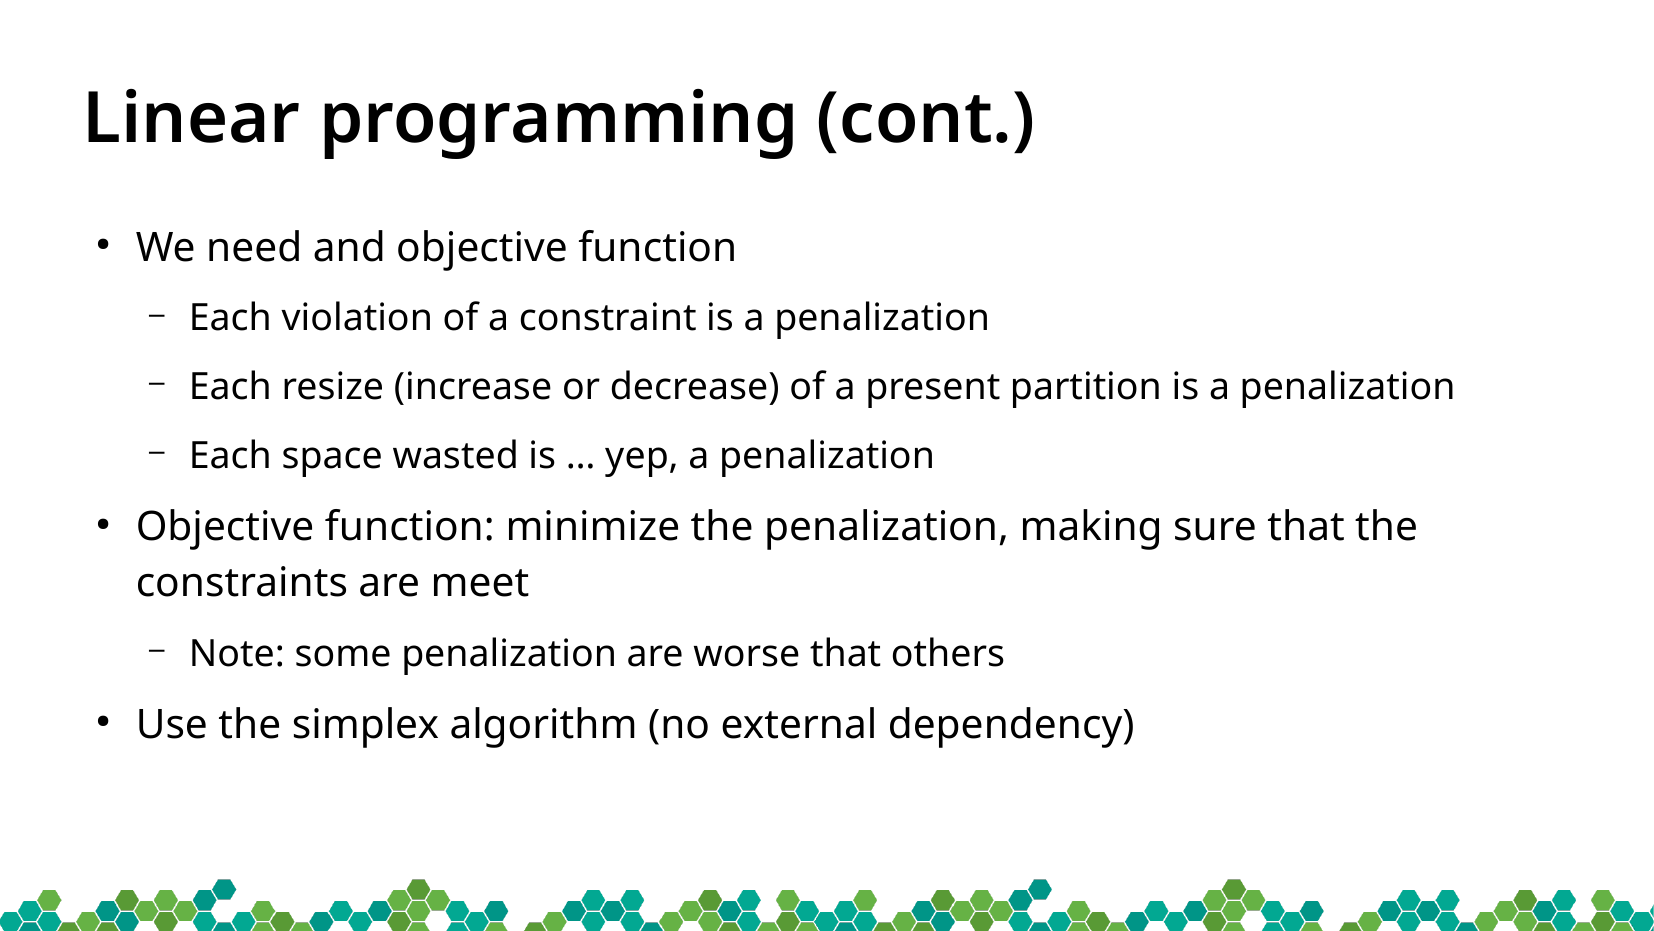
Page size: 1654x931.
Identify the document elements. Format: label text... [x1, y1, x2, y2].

picture [0, 871, 1654, 931]
list We need and objective function Each violation of a constraint is a penalization Each resize (increase or decrease) of a present partition is a penalization Each space wasted is … yep, a penalization Objective function: minimize the penalization, making sure that the constraints are meet Note: some penalization are worse that others Use the simplex algorithm (no external dependency) [82, 217, 1571, 758]
title Linear programming (cont.) [82, 37, 1571, 193]
